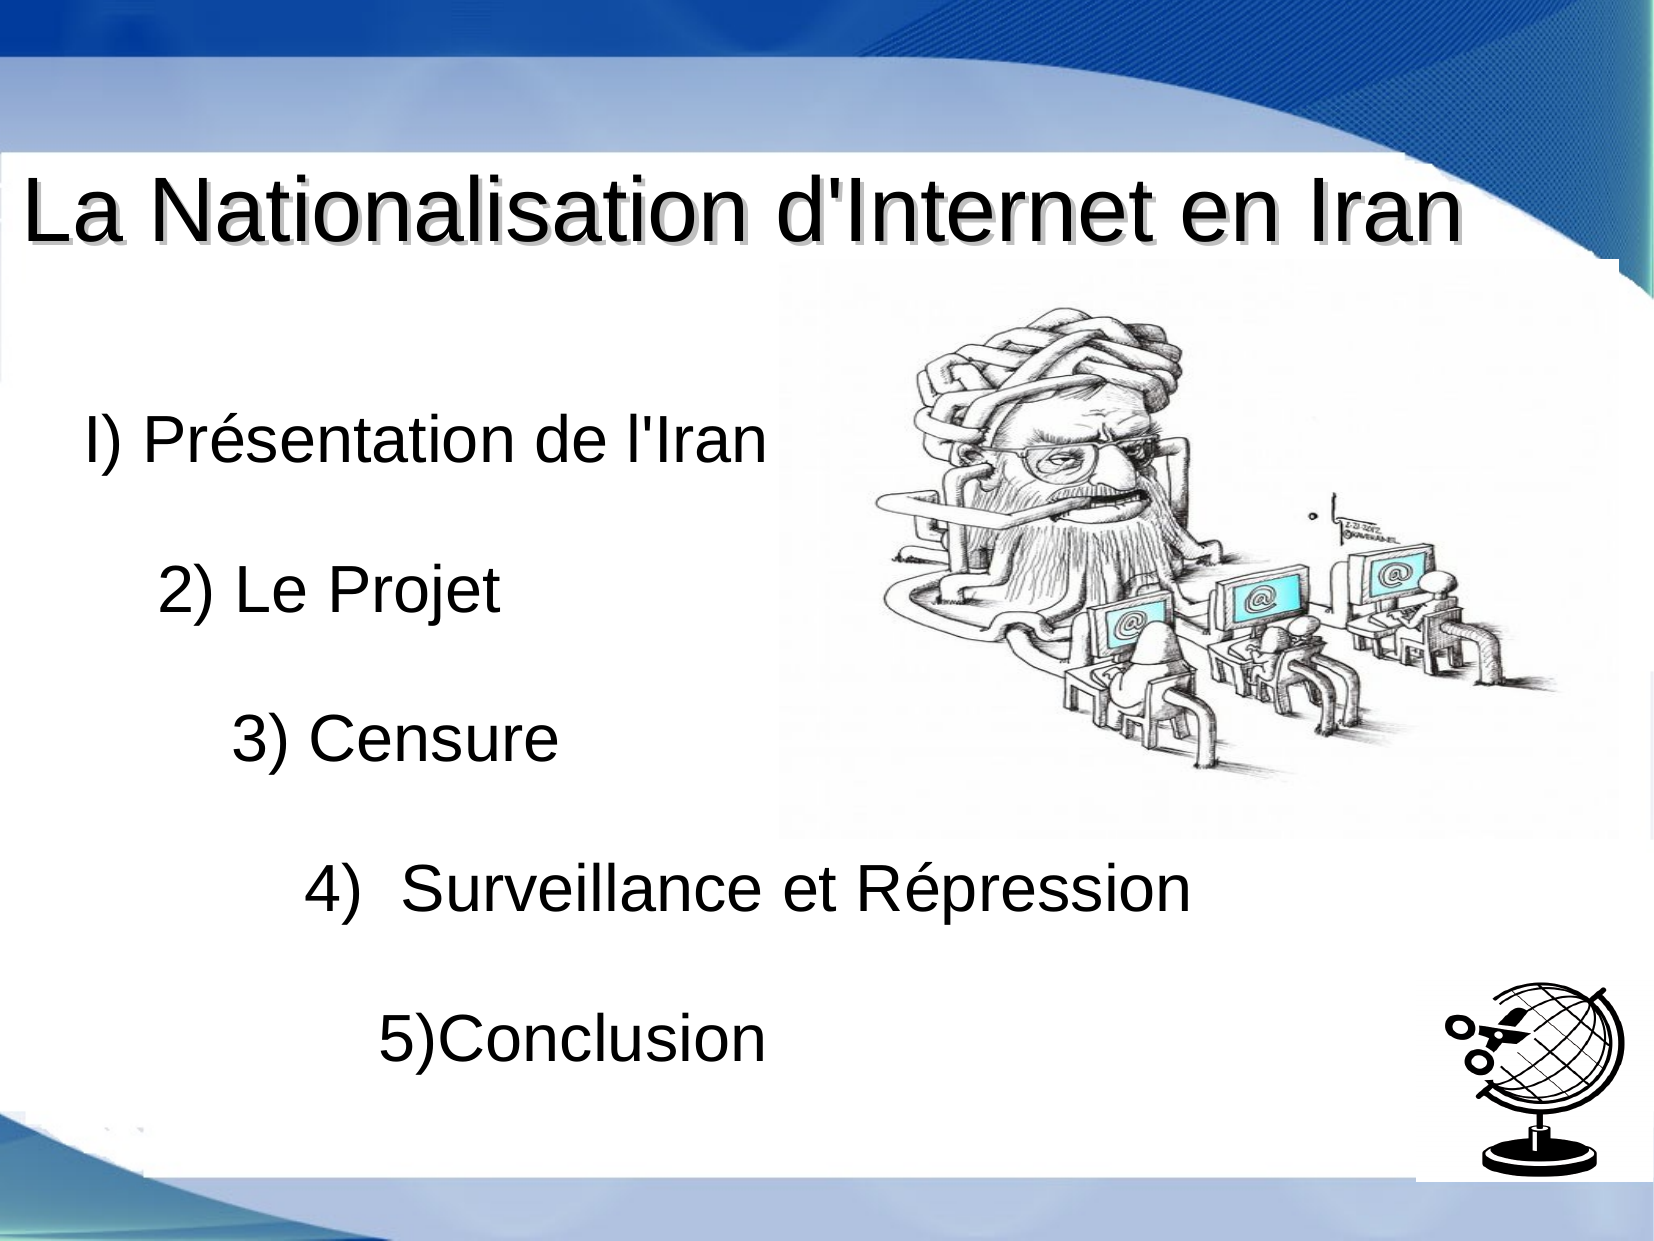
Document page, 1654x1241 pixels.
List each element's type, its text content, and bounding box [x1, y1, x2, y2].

title La Nationalisation d'Internet en Iran [0, 106, 1489, 314]
subtitle I) Présentation de l'Iran 2) Le Projet 3) Censure 4) Surveillance et Répression 5)Conclusion [9, 379, 1465, 1099]
picture [0, 0, 1654, 1241]
